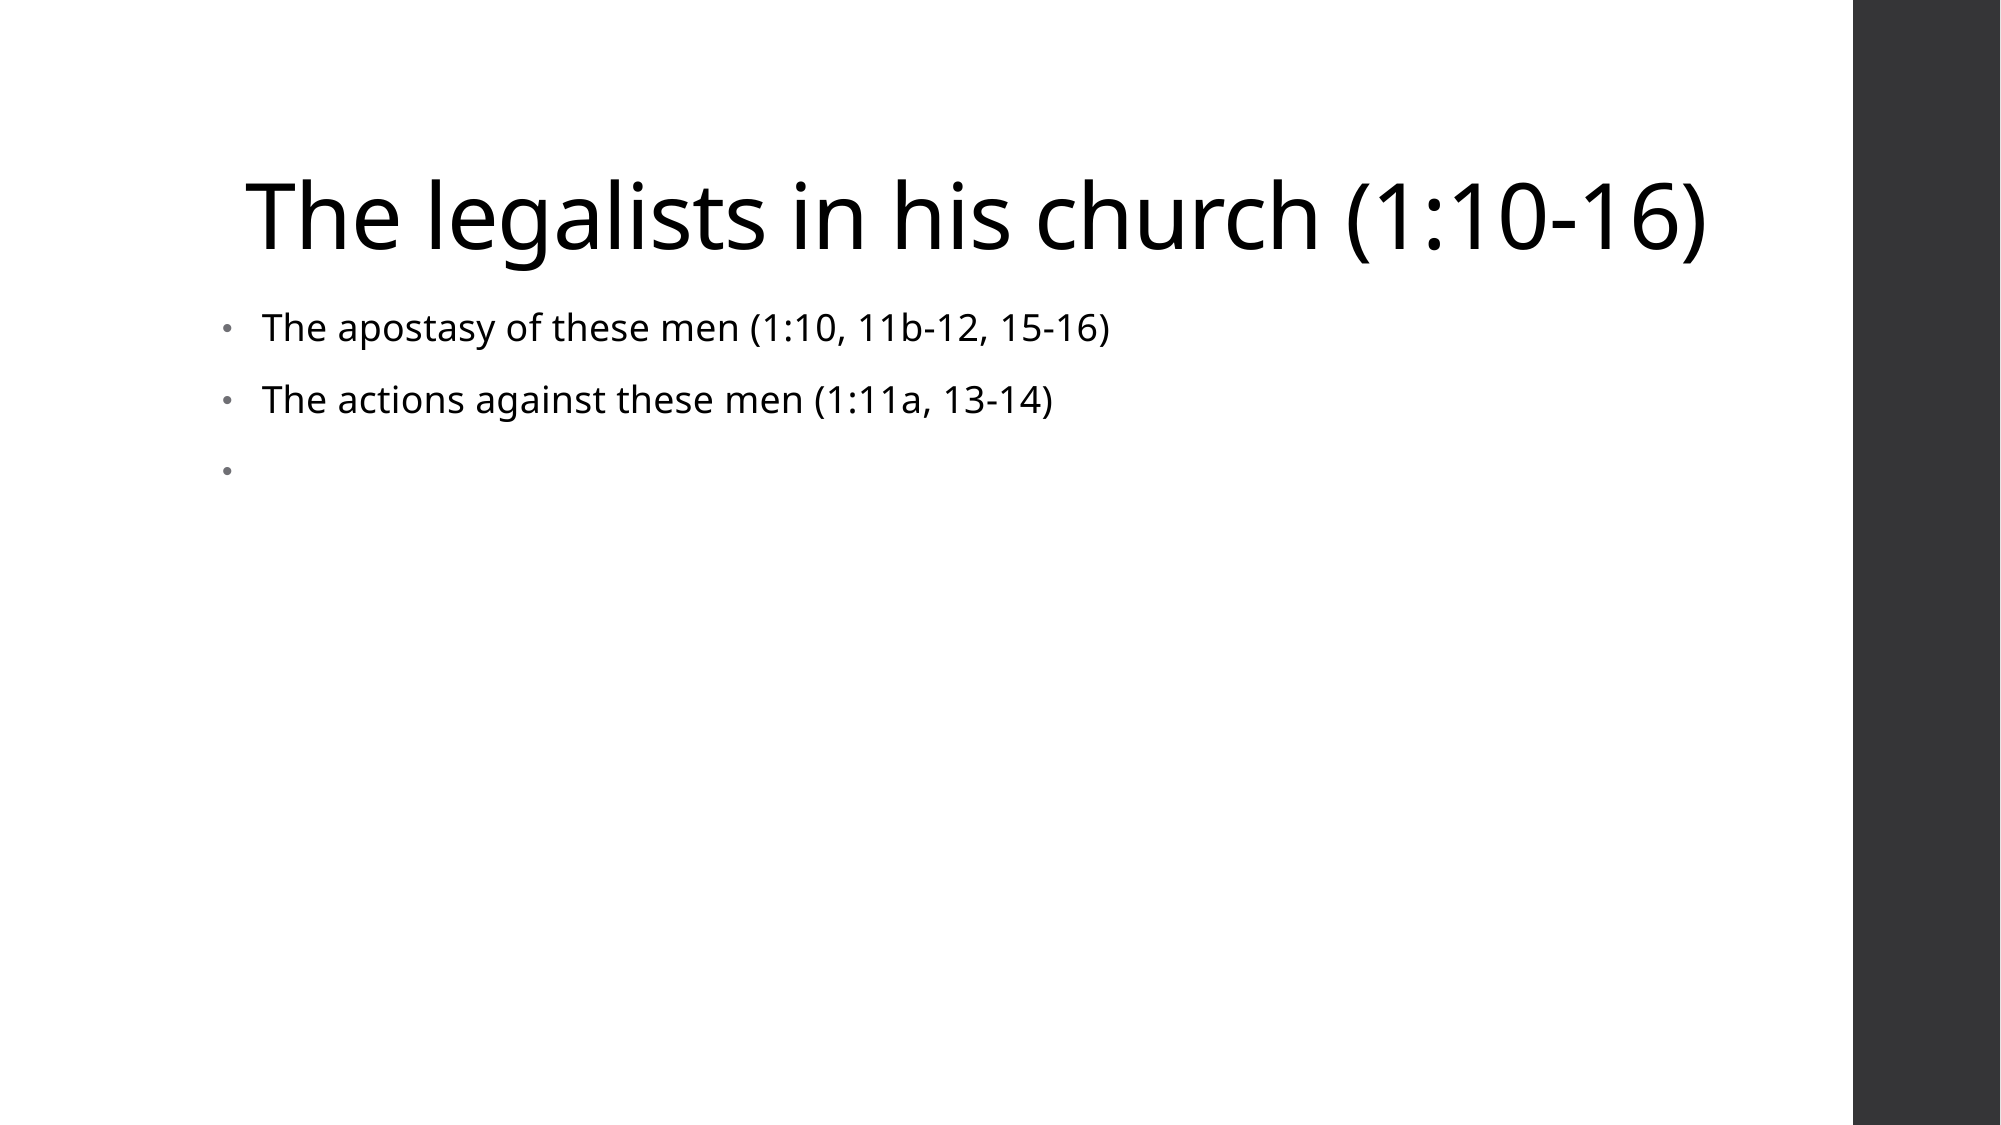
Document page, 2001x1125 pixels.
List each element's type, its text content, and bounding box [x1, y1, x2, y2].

title The legalists in his church (1:10-16) [206, 60, 1797, 278]
list The apostasy of these men (1:10, 11b-12, 15-16) The actions against these men (1:11a, 13-14) [206, 299, 1617, 1014]
